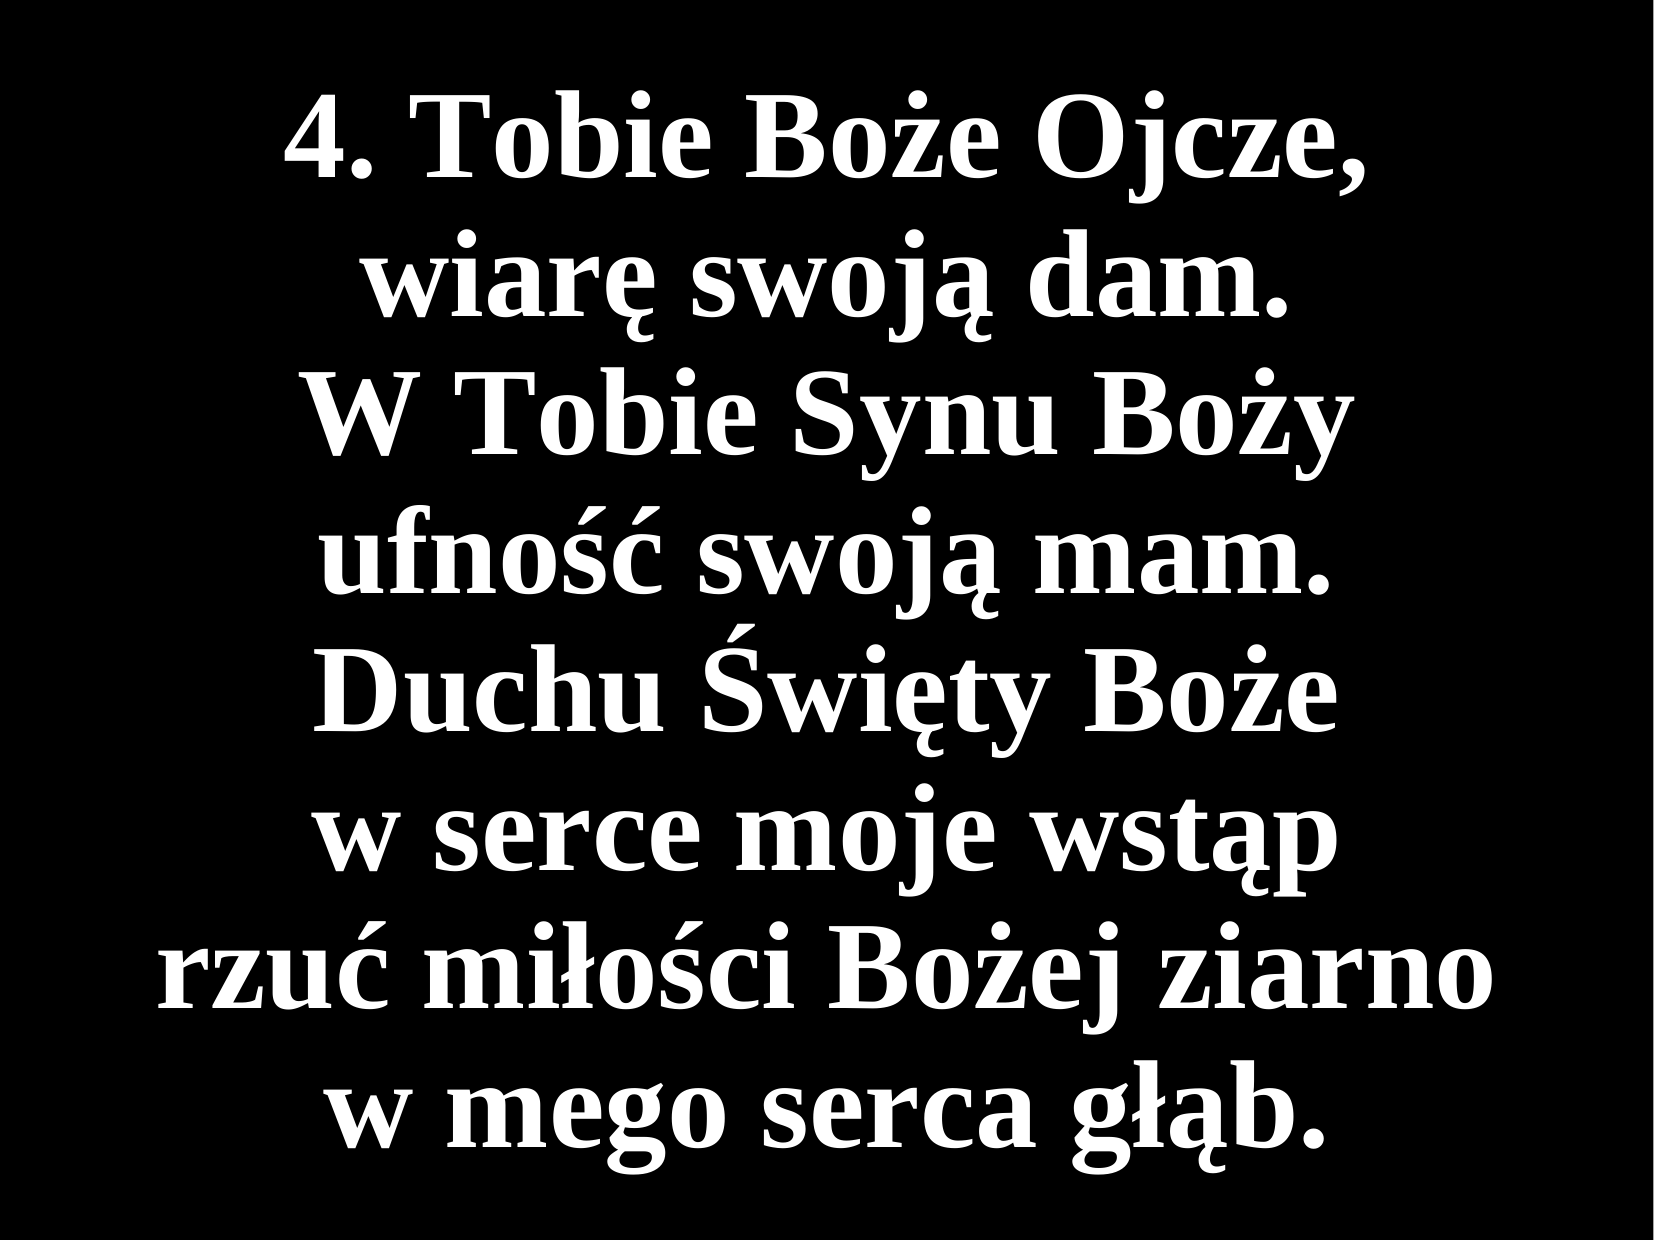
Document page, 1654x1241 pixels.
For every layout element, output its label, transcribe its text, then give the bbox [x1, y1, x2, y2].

title 4. Tobie Boże Ojcze, wiarę swoją dam. W Tobie Synu Boży ufność swoją mam. Duchu Święty Boże w serce moje wstąp rzuć miłości Bożej ziarno w mego serca głąb. [0, 0, 1654, 1241]
